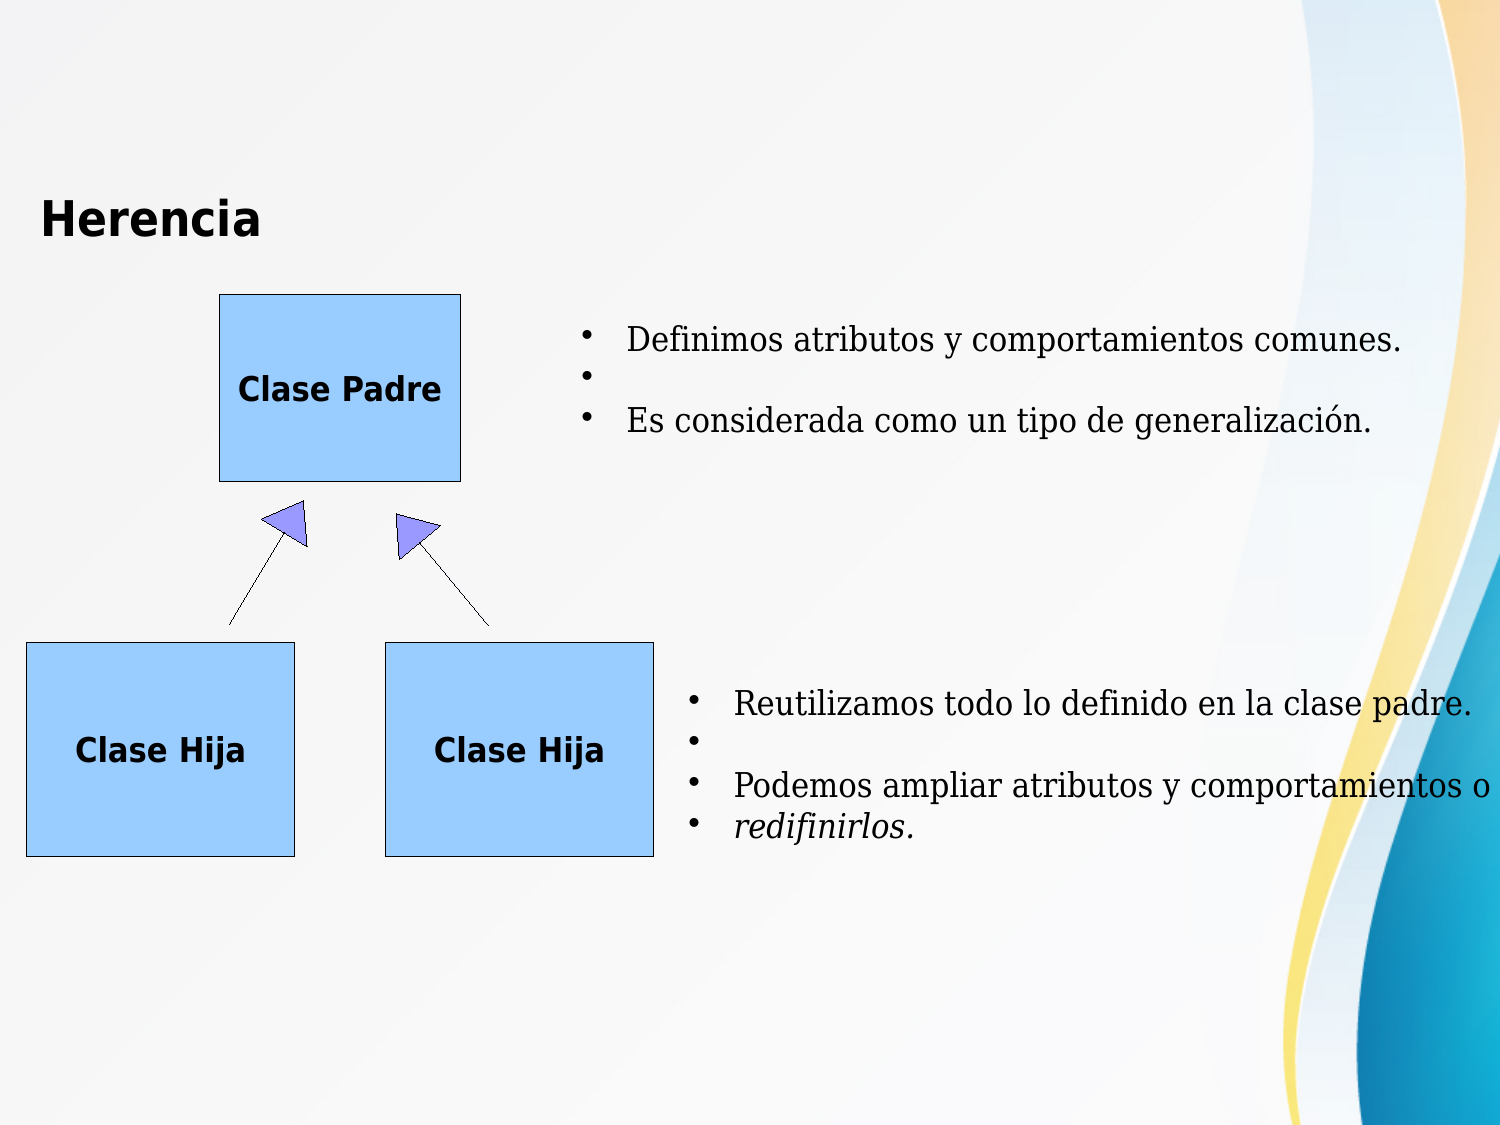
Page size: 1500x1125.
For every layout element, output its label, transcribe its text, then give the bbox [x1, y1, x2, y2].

text_box Clase Hija [385, 642, 654, 857]
text_box [396, 513, 489, 626]
text_box Clase Padre [219, 294, 461, 482]
text_box Reutilizamos todo lo definido en la clase padre. Podemos ampliar atributos y comportamientos o redifinirlos. [674, 674, 1500, 886]
text_box [229, 500, 308, 625]
text_box Clase Hija [26, 642, 295, 857]
picture [0, 0, 1500, 1125]
text_box Herencia [26, 180, 1474, 252]
text_box Definimos atributos y comportamientos comunes. Es considerada como un tipo de generalización. [567, 310, 1425, 482]
